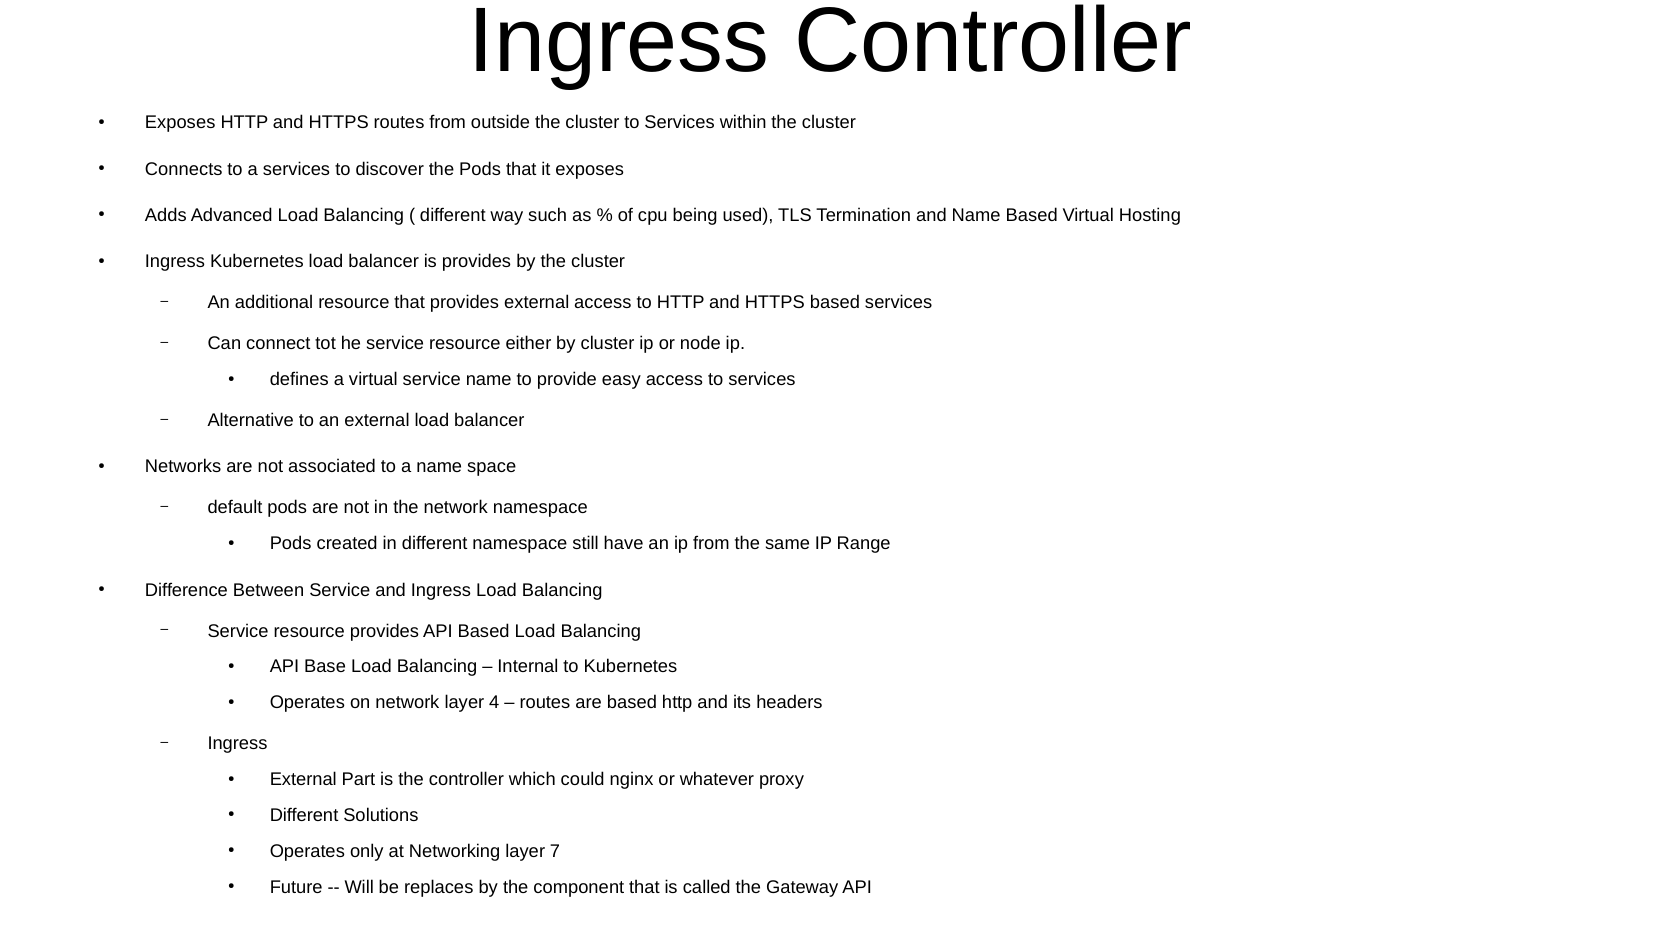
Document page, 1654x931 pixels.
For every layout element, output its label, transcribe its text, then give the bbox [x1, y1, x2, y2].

title Ingress Controller [86, 0, 1576, 112]
list Exposes HTTP and HTTPS routes from outside the cluster to Services within the cluster Connects to a services to discover the Pods that it exposes Adds Advanced Load Balancing ( different way such as % of cpu being used), TLS Termination and Name Based Virtual Hosting Ingress Kubernetes load balancer is provides by the cluster An additional resource that provides external access to HTTP and HTTPS based services Can connect tot he service resource either by cluster ip or node ip. defines a virtual service name to provide easy access to services Alternative to an external load balancer Networks are not associated to a name space default pods are not in the network namespace Pods created in different namespace still have an ip from the same IP Range Difference Between Service and Ingress Load Balancing Service resource provides API Based Load Balancing API Base Load Balancing – Internal to Kubernetes Operates on network layer 4 – routes are based http and its headers Ingress External Part is the controller which could nginx or whatever proxy Different Solutions Operates only at Networking layer 7 Future -- Will be replaces by the component that is called the Gateway API [82, 112, 1613, 901]
